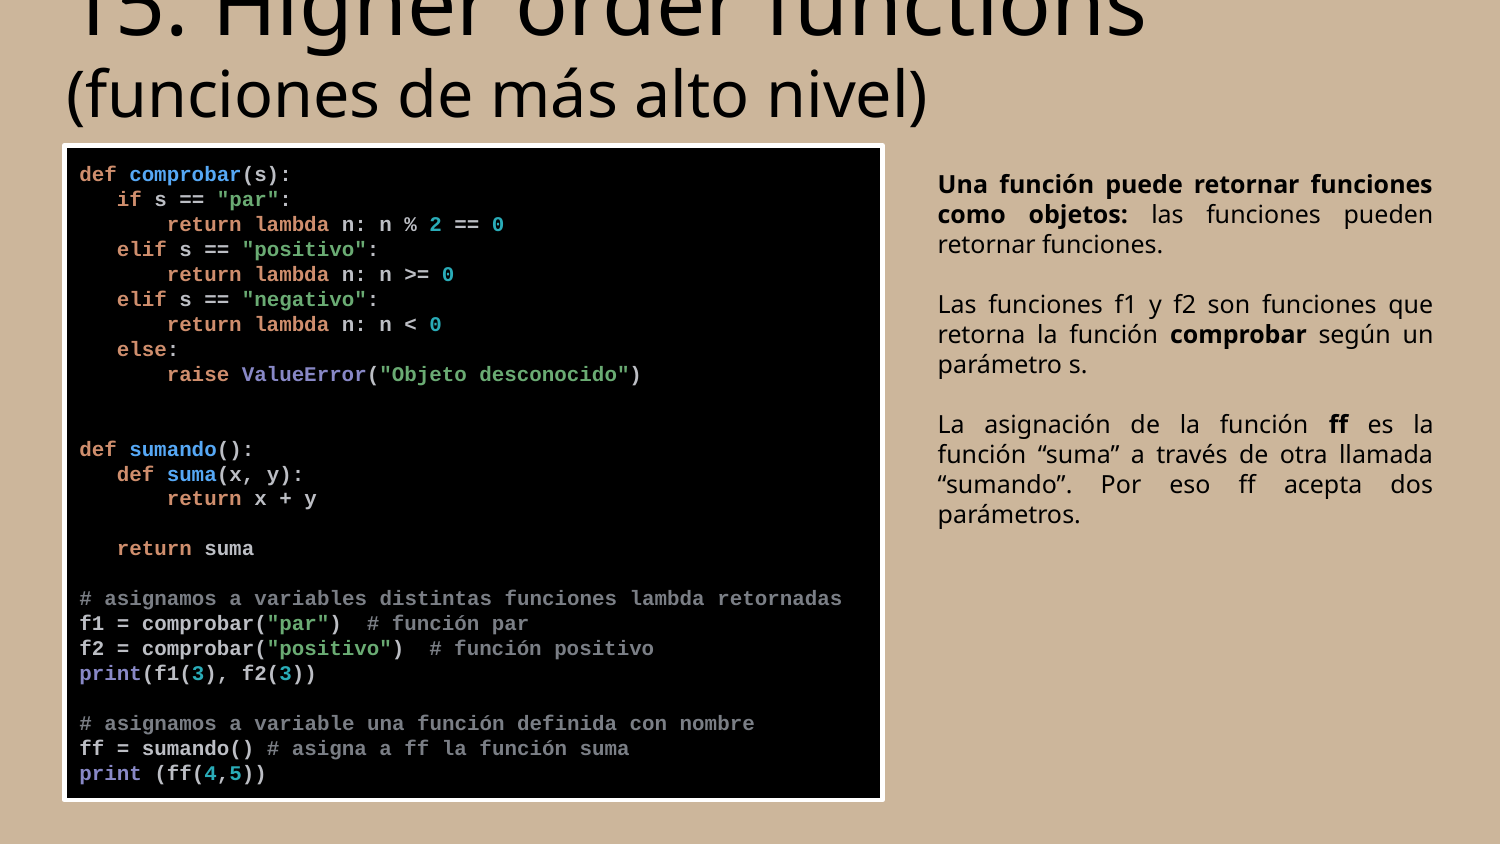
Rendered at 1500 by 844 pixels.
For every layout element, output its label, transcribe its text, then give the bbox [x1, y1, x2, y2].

text_box def comprobar(s): if s == "par": return lambda n: n % 2 == 0 elif s == "positivo": return lambda n: n >= 0 elif s == "negativo": return lambda n: n < 0 else: raise ValueError("Objeto desconocido") def sumando(): def suma(x, y): return x + y return suma # asignamos a variables distintas funciones lambda retornadas f1 = comprobar("par") # función par f2 = comprobar("positivo") # función positivo print(f1(3), f2(3)) # asignamos a variable una función definida con nombre ff = sumando() # asigna a ff la función suma print (ff(4,5)) [64, 145, 883, 800]
text_box Una función puede retornar funciones como objetos: las funciones pueden retornar funciones. Las funciones f1 y f2 son funciones que retorna la función comprobar según un parámetro s. La asignación de la función ff es la función “suma” a través de otra llamada “sumando”. Por eso ff acepta dos parámetros. [922, 145, 1449, 552]
title 15. Higher order functions (funciones de más alto nivel) [51, 8, 1449, 146]
